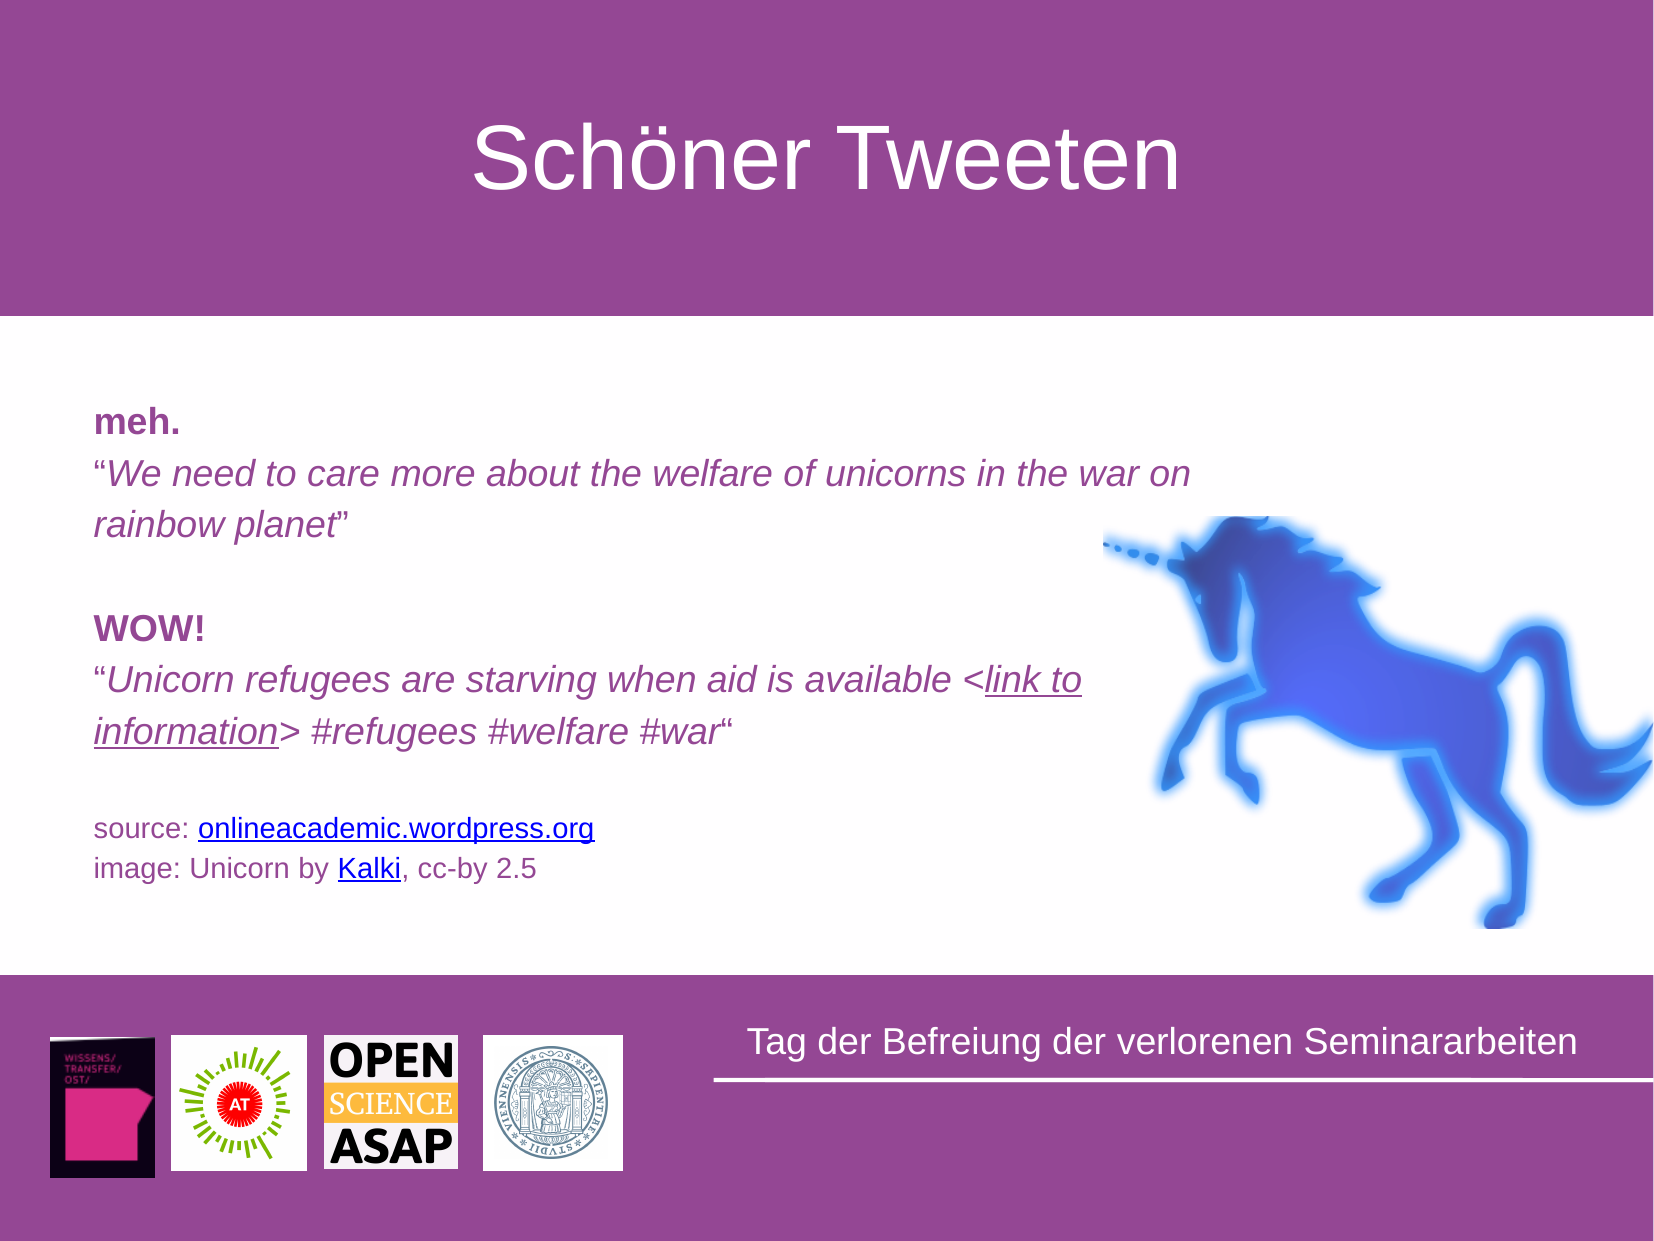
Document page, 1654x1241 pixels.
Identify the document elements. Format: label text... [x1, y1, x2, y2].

title Schöner Tweeten [82, 49, 1571, 257]
picture [1103, 516, 1654, 929]
picture [324, 1035, 458, 1169]
picture [171, 1035, 307, 1171]
text_box [0, 0, 1654, 316]
text_box meh. “We need to care more about the welfare of unicorns in the war on rainbow planet” WOW! “Unicorn refugees are starving when aid is available <link to information> #refugees #welfare #war“ source: onlineacademic.wordpress.org image: Unicorn by Kalki, cc-by 2.5 [59, 337, 1226, 939]
text_box [0, 975, 1654, 1241]
picture [494, 1046, 608, 1159]
picture [50, 1037, 155, 1178]
text_box Tag der Befreiung der verlorenen Seminararbeiten [719, 1009, 1606, 1067]
